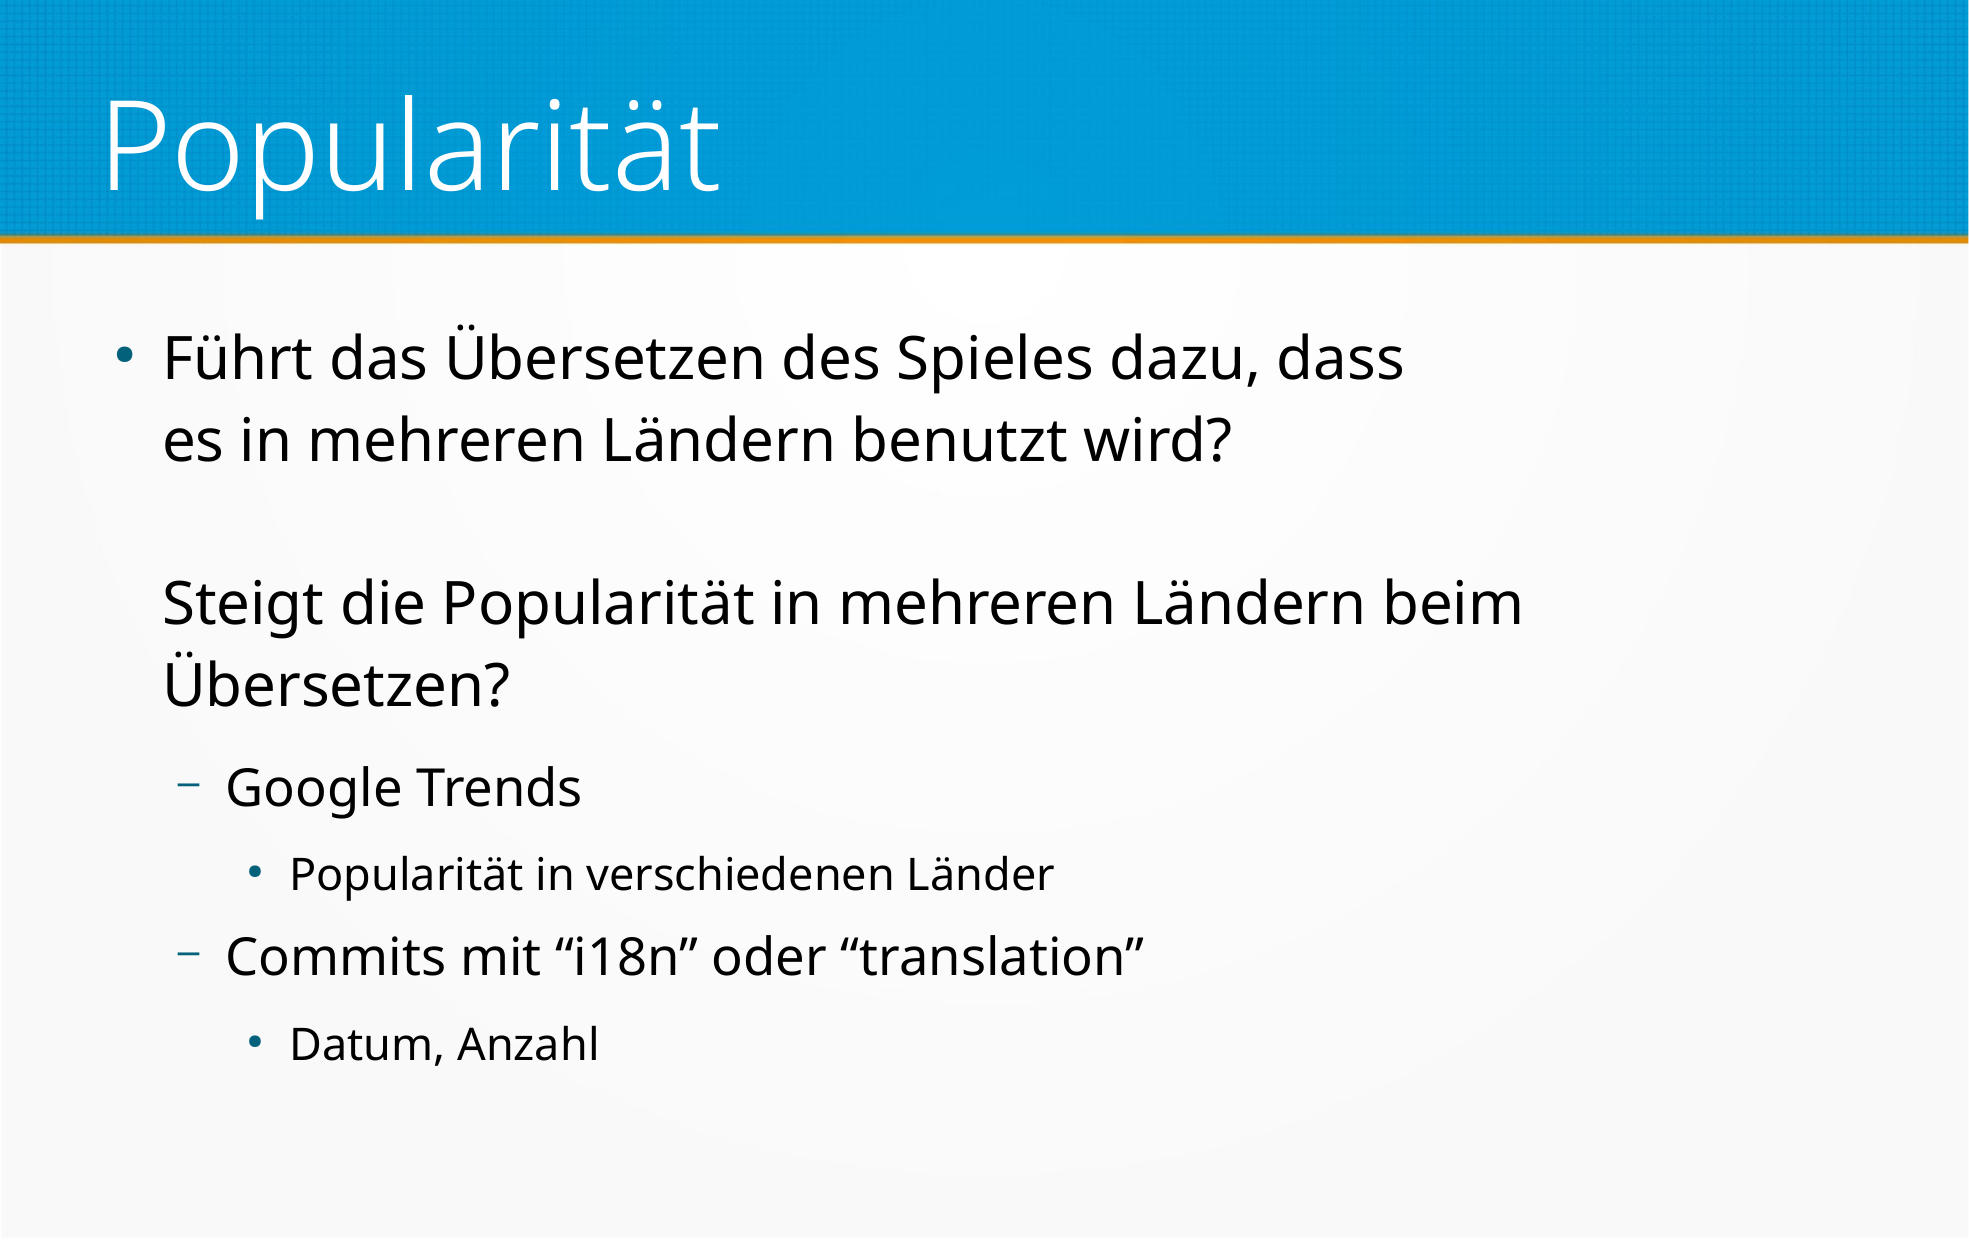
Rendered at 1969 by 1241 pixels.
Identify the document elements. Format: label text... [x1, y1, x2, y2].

title Popularität [98, 19, 1870, 227]
list Führt das Übersetzen des Spieles dazu, dass es in mehreren Ländern benutzt wird? Steigt die Popularität in mehreren Ländern beim Übersetzen? Google Trends Popularität in verschiedenen Länder Commits mit “i18n” oder “translation” Datum, Anzahl [98, 315, 1861, 1081]
picture [0, 233, 1969, 1241]
